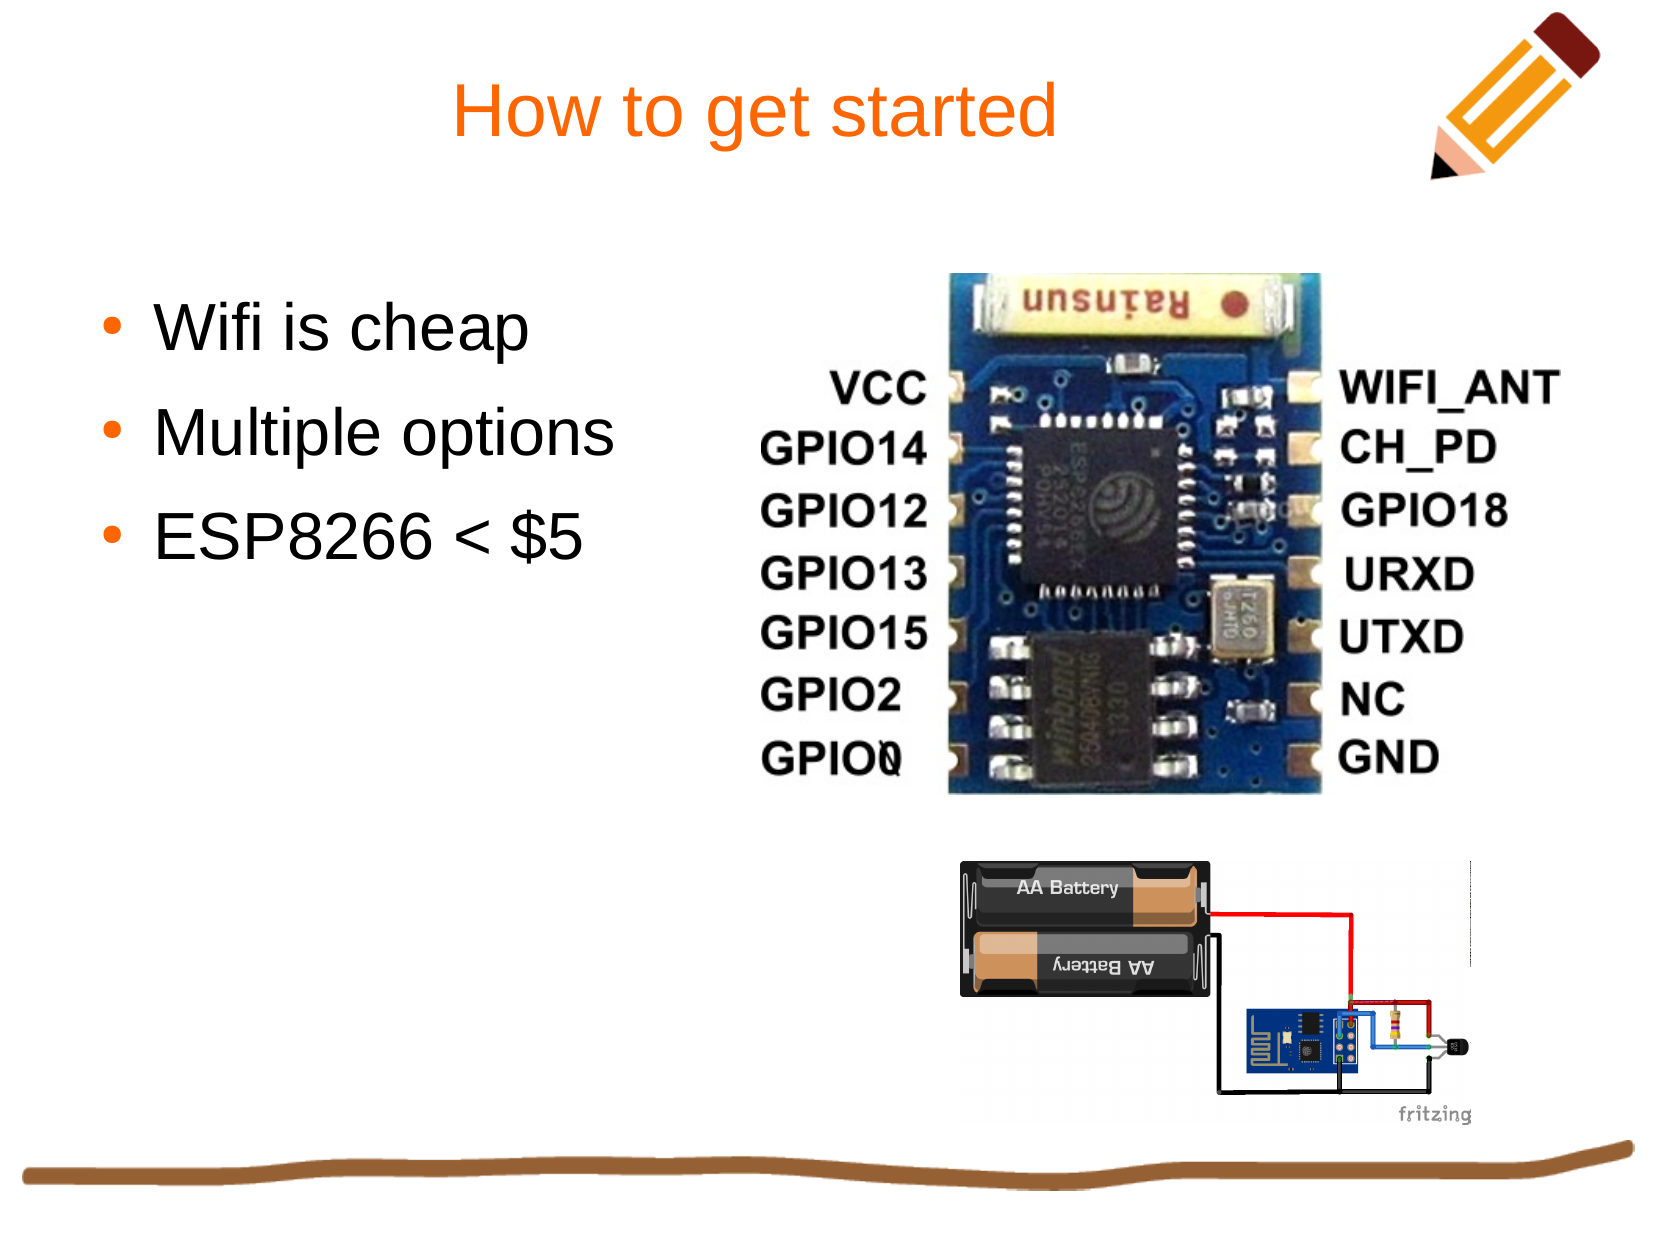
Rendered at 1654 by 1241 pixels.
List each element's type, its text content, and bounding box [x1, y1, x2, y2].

list Wifi is cheap Multiple options ESP8266 < $5 [82, 290, 809, 1122]
picture [1430, 12, 1601, 181]
title How to get started [82, 49, 1430, 172]
picture [960, 861, 1471, 1126]
picture [22, 1140, 1635, 1191]
picture [761, 273, 1561, 796]
